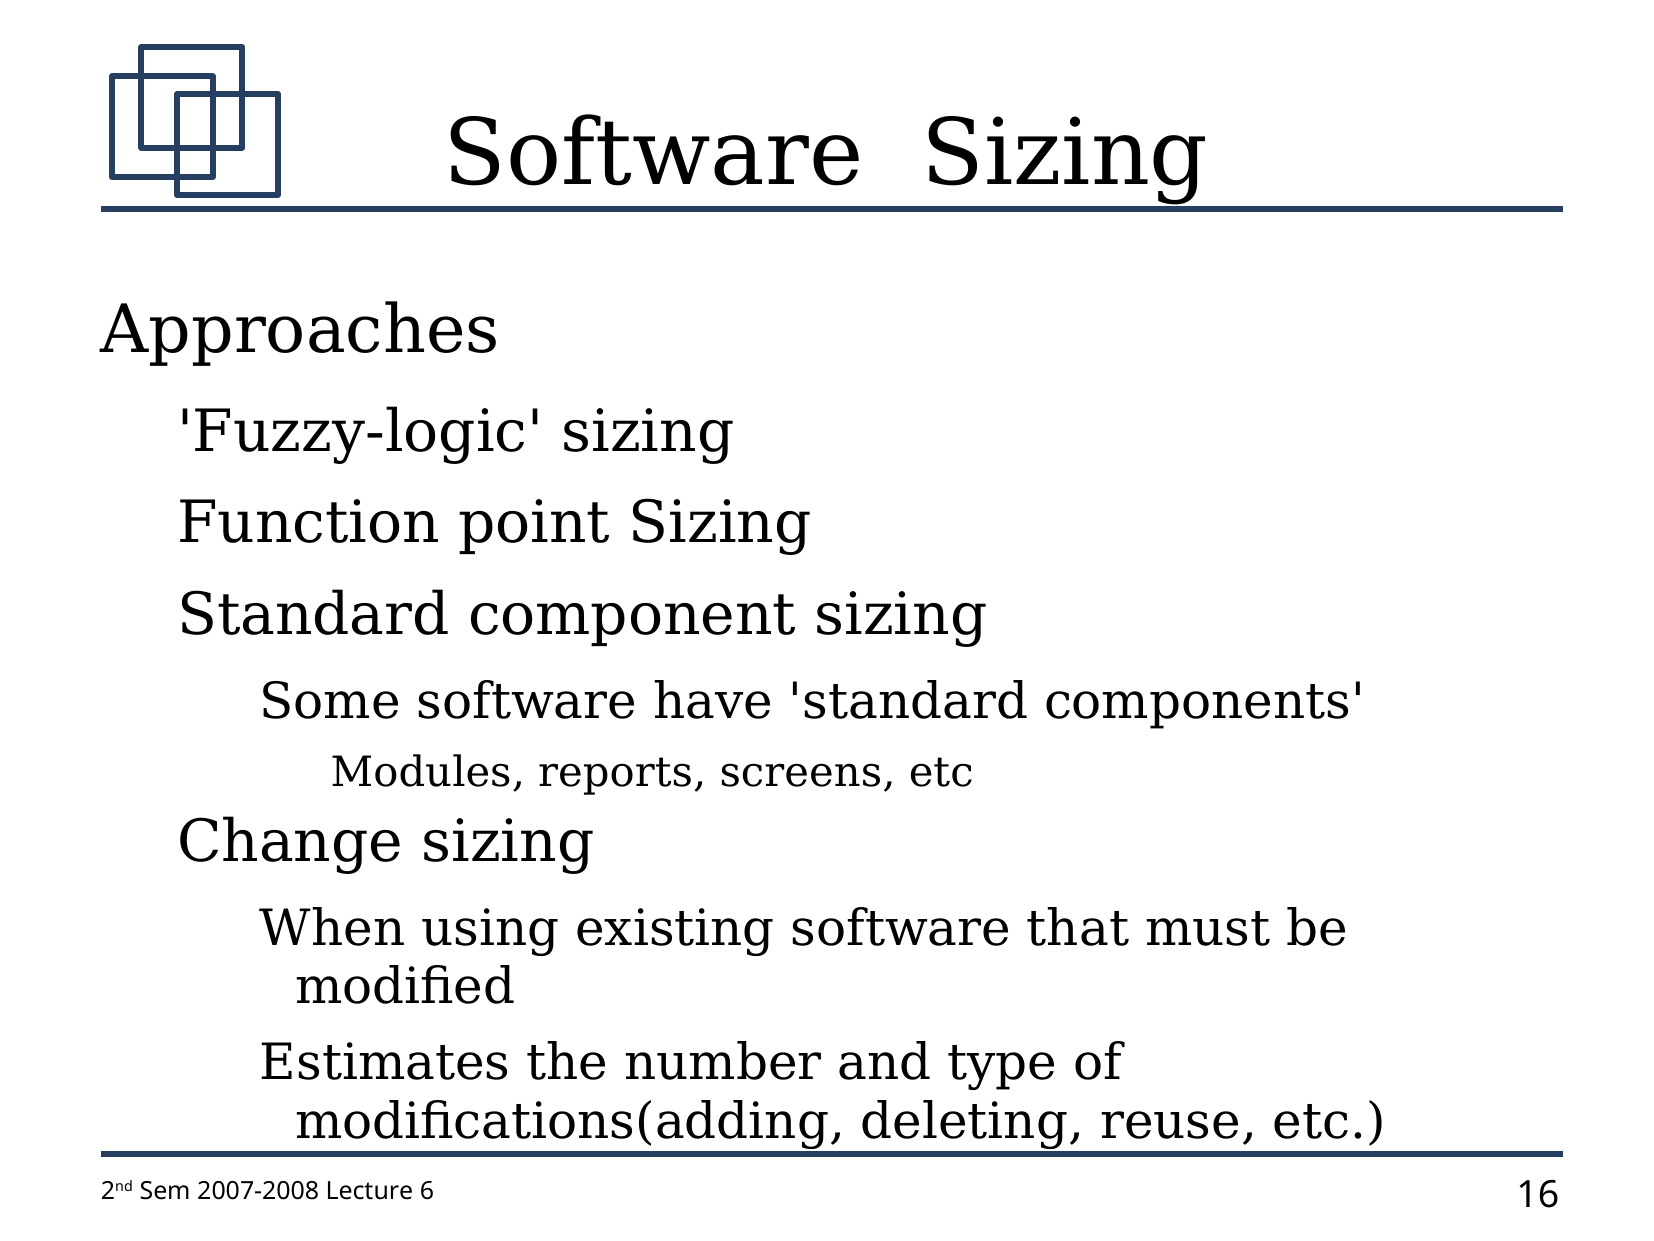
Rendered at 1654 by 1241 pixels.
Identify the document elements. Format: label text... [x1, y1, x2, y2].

title Software Sizing [82, 49, 1571, 257]
list Approaches 'Fuzzy-logic' sizing Function point Sizing Standard component sizing Some software have 'standard components' Modules, reports, screens, etc Change sizing When using existing software that must be modified Estimates the number and type of modifications(adding, deleting, reuse, etc.) [82, 290, 1571, 1150]
